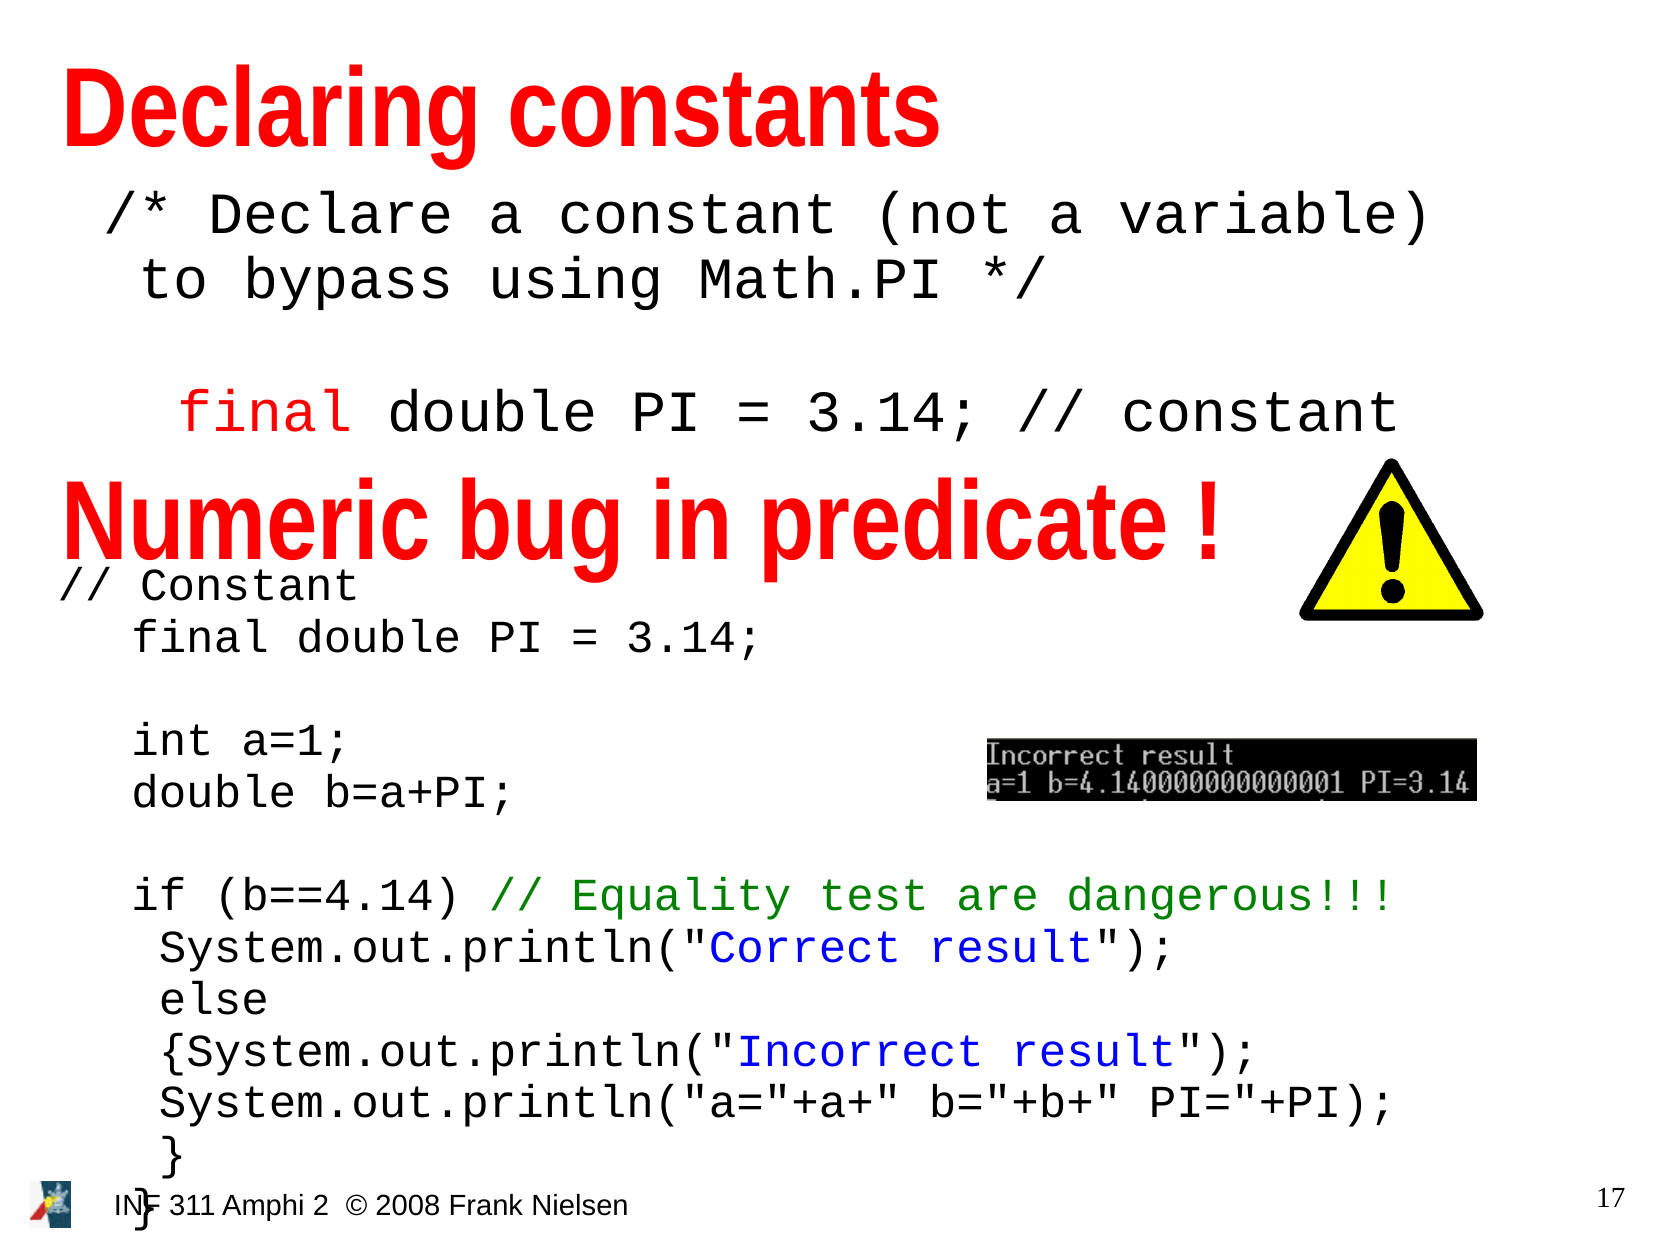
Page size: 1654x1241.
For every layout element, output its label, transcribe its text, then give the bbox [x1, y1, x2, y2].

text_box Numeric bug in predicate ! [47, 446, 1595, 591]
text_box Declaring constants [47, 33, 1123, 178]
picture [987, 738, 1477, 801]
text_box /* Declare a constant (not a variable) to bypass using Math.PI */ final double PI = 3.14; // constant [88, 177, 1449, 444]
picture [1299, 458, 1484, 621]
picture [29, 1181, 71, 1228]
text_box // Constant final double PI = 3.14; int a=1; double b=a+PI; if (b==4.14) // Equality test are dangerous!!! System.out.println("Correct result"); else {System.out.println("Incorrect result"); System.out.println("a="+a+" b="+b+" PI="+PI); } } [42, 555, 1412, 1205]
